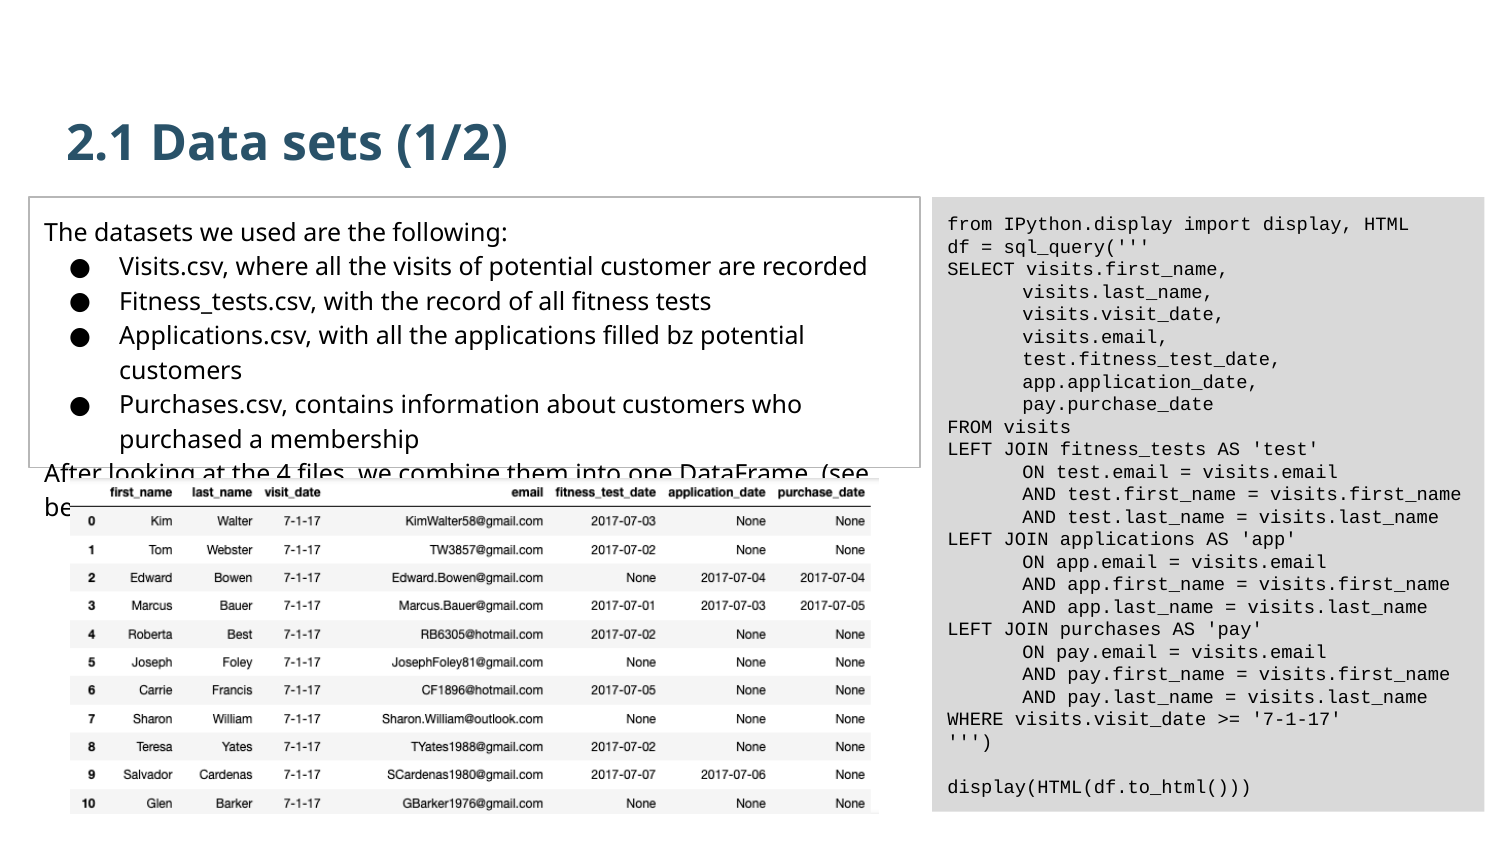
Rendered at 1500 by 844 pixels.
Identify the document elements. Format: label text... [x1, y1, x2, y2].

picture [70, 478, 879, 814]
text_box from IPython.display import display, HTML df = sql_query(''' SELECT visits.first_name, visits.last_name, visits.visit_date, visits.email, test.fitness_test_date, app.application_date, pay.purchase_date FROM visits LEFT JOIN fitness_tests AS 'test' ON test.email = visits.email AND test.first_name = visits.first_name AND test.last_name = visits.last_name LEFT JOIN applications AS 'app' ON app.email = visits.email AND app.first_name = visits.first_name AND app.last_name = visits.last_name LEFT JOIN purchases AS 'pay' ON pay.email = visits.email AND pay.first_name = visits.first_name AND pay.last_name = visits.last_name WHERE visits.visit_date >= '7-1-17' ''') display(HTML(df.to_html())) [932, 197, 1485, 812]
text_box 2.1 Data sets (1/2) [51, 48, 1449, 186]
text_box The datasets we used are the following: Visits.csv, where all the visits of potential customer are recorded Fitness_tests.csv, with the record of all fitness tests Applications.csv, with all the applications filled bz potential customers Purchases.csv, contains information about customers who purchased a membership After looking at the 4 files, we combine them into one DataFrame. (see below) [29, 197, 920, 468]
